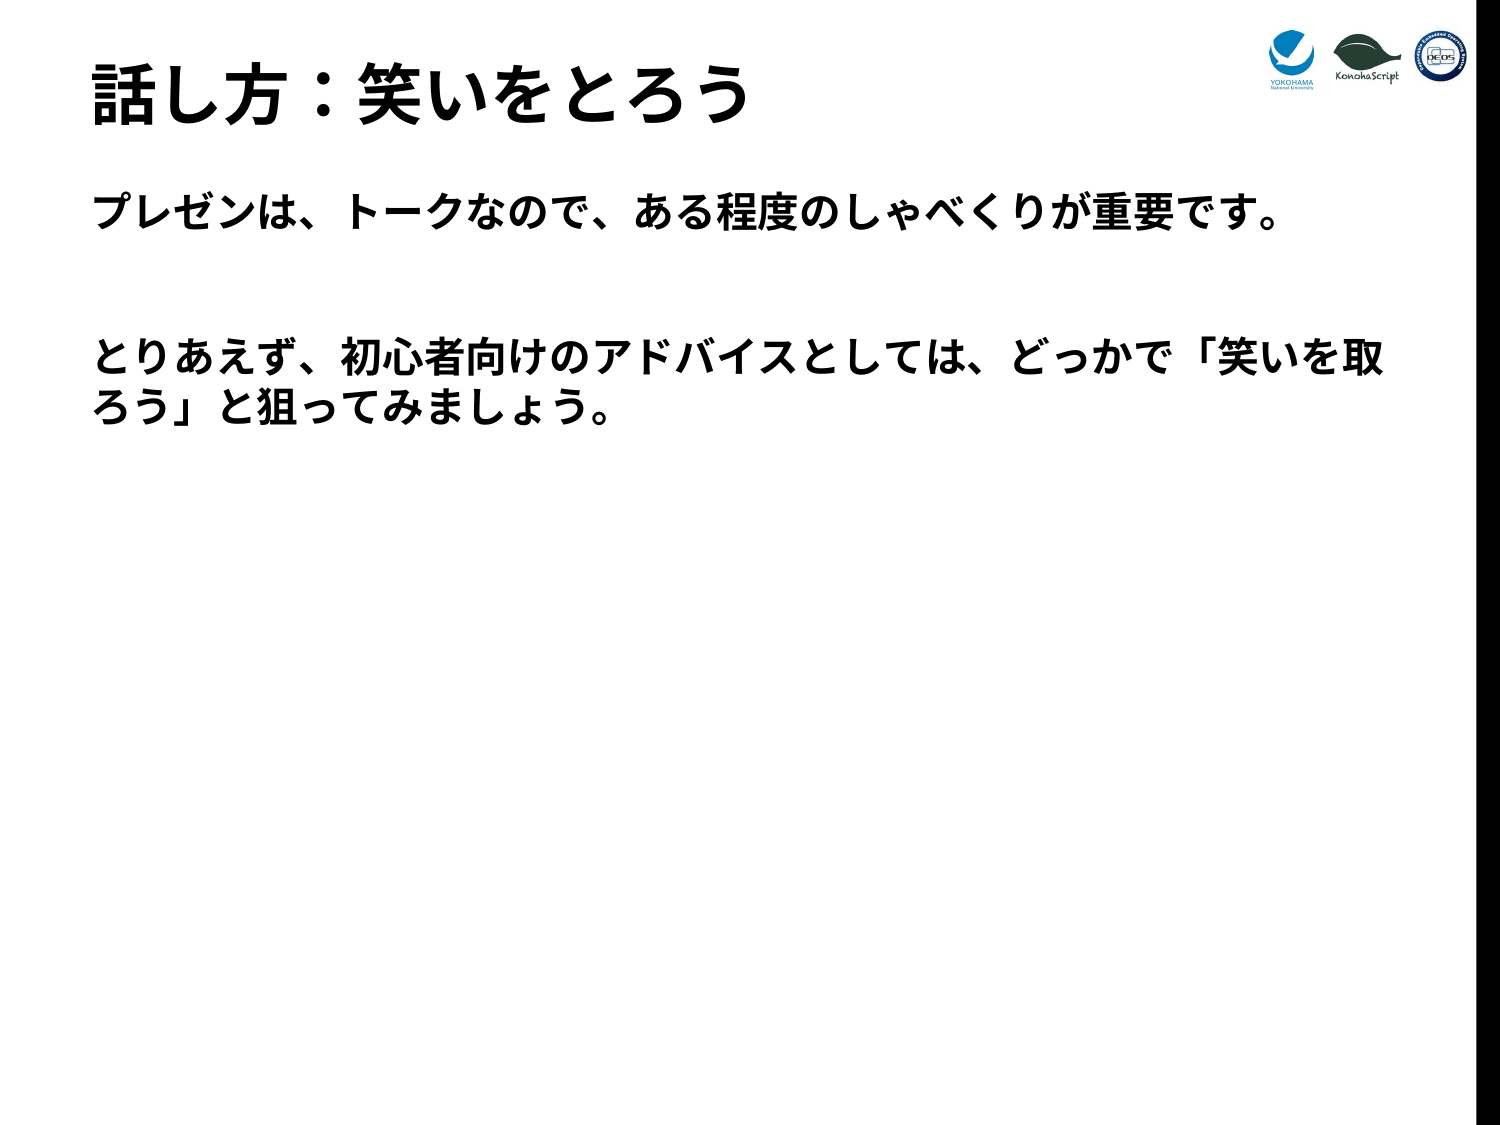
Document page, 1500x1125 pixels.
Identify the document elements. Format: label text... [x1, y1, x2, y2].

picture [1326, 27, 1408, 88]
picture [1269, 30, 1314, 67]
picture [1269, 57, 1314, 90]
title 話し方：笑いをとろう [75, 35, 1220, 141]
picture [1409, 27, 1472, 87]
list プレゼンは、トークなので、ある程度のしゃべくりが重要です。 とりあえず、初心者向けのアドバイスとしては、どっかで「笑いを取ろう」と狙ってみましょう。 [75, 177, 1428, 1063]
